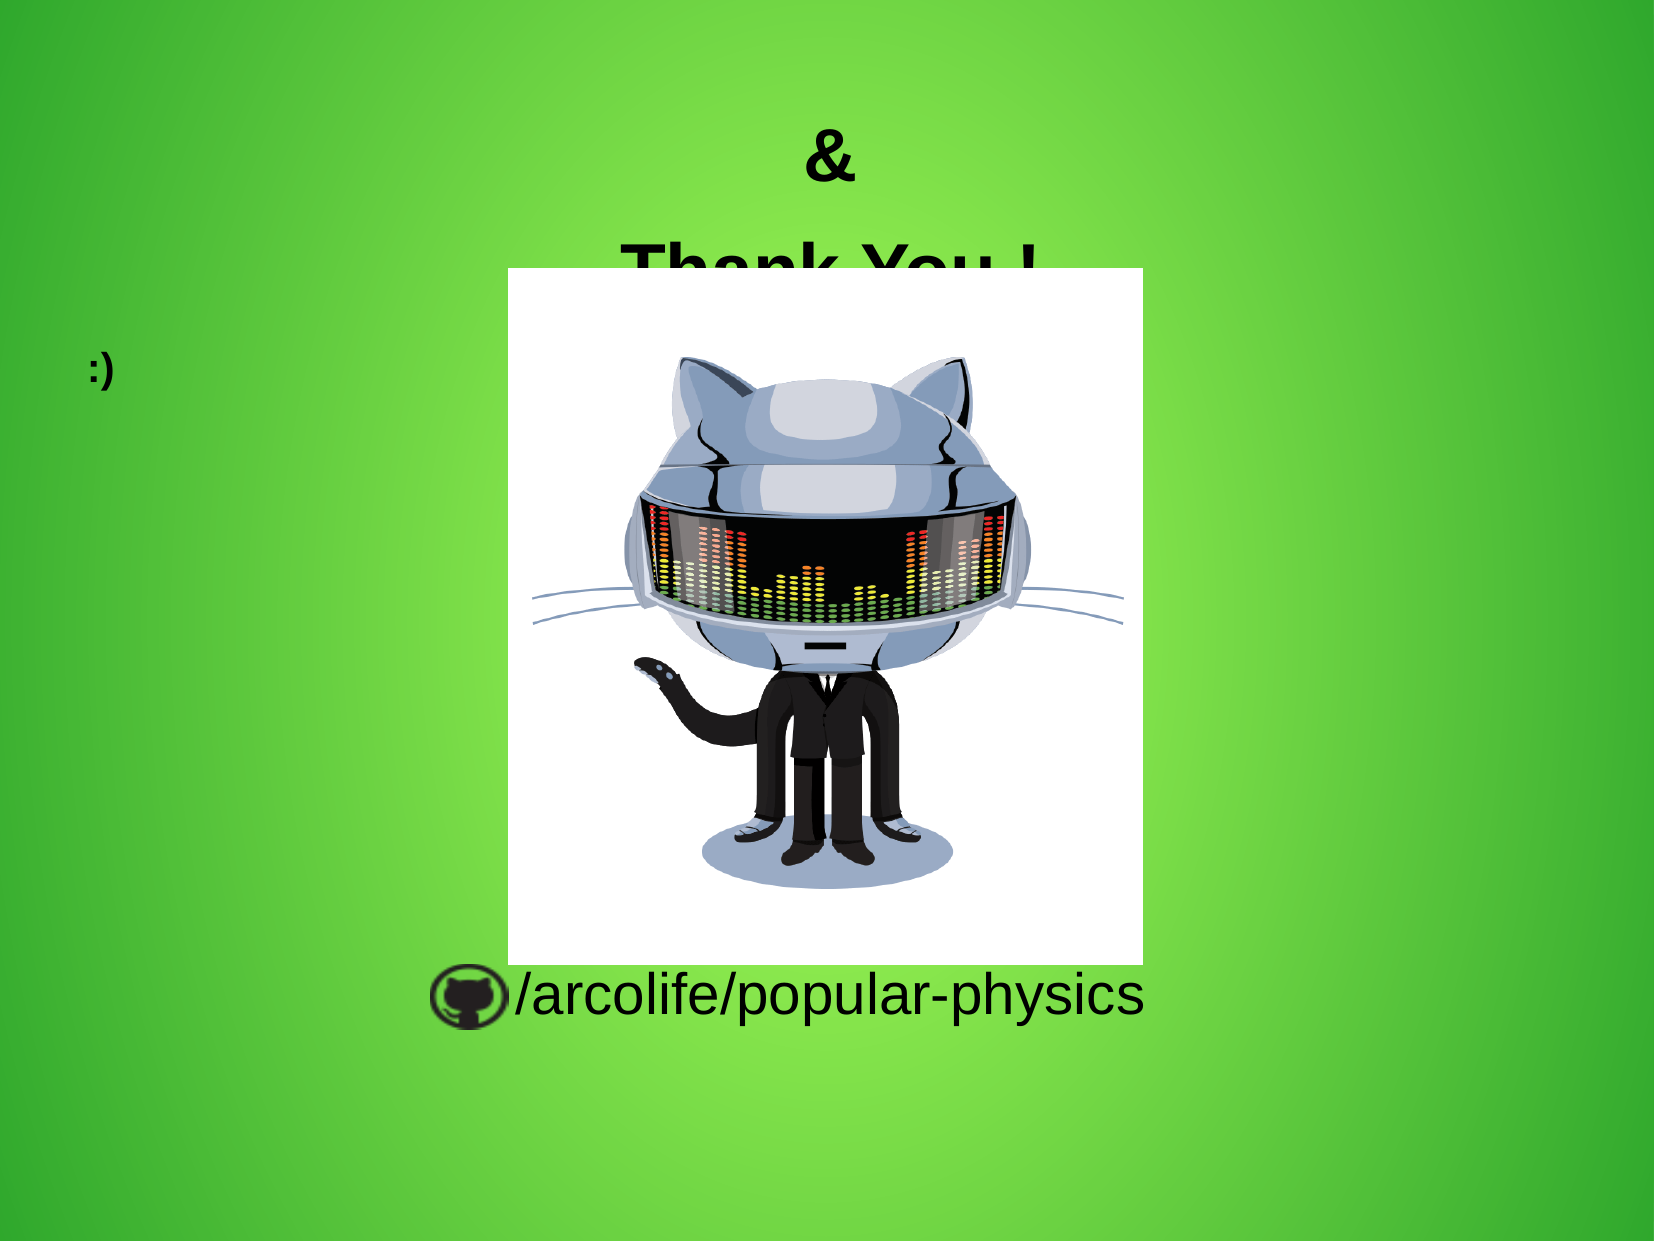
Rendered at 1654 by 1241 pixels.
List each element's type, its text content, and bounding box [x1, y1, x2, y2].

list & Thank You ! :) /arcolife/popular-physics [86, 113, 1576, 1065]
picture [430, 268, 1143, 1030]
